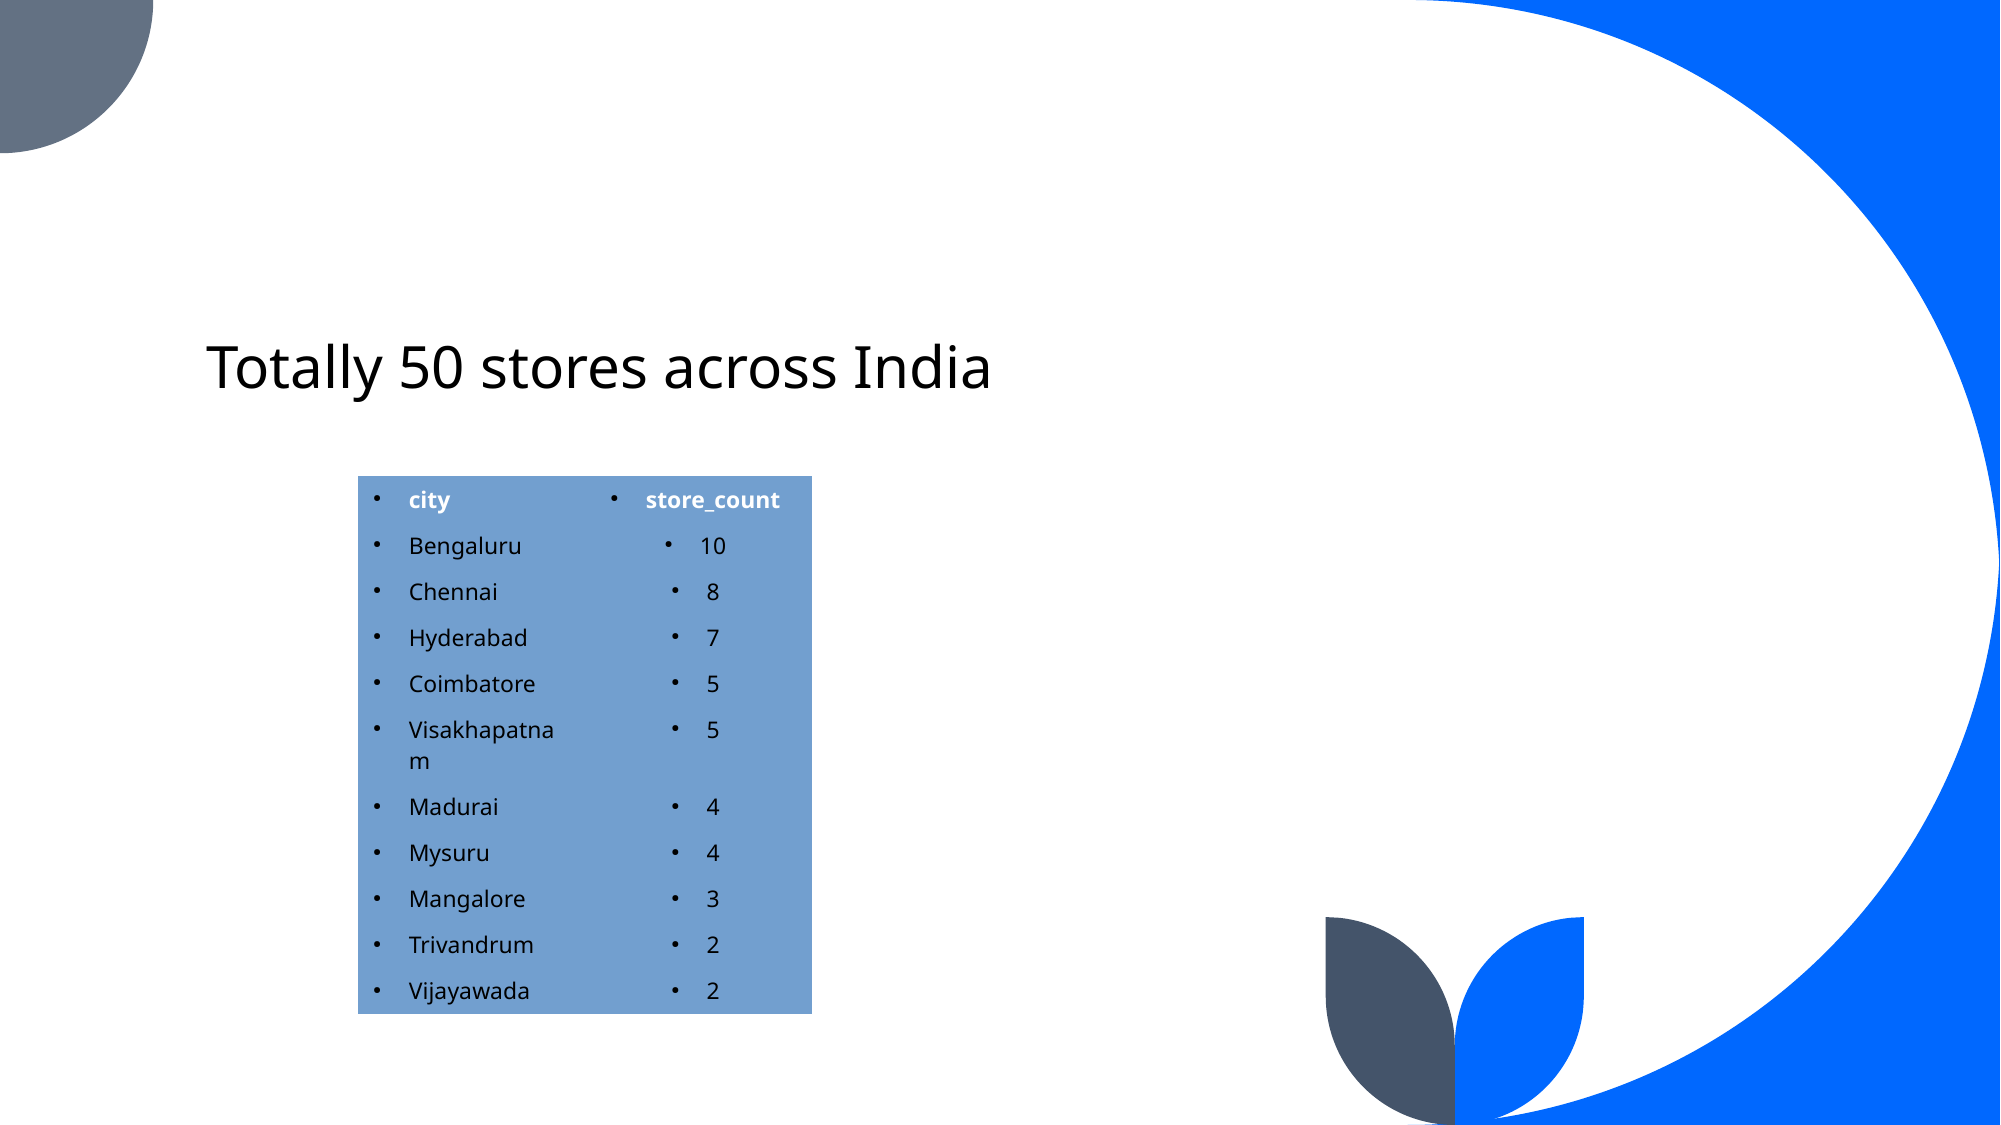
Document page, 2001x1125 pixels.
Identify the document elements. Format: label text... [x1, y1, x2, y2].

table_cell 10 [579, 522, 812, 568]
table_cell Bengaluru [358, 522, 579, 568]
table_header city [358, 476, 579, 522]
table_cell Vijayawada [358, 968, 579, 1014]
table_cell 5 [579, 707, 812, 784]
table_cell Chennai [358, 568, 579, 614]
table_header store_count [579, 476, 812, 522]
table_cell Mysuru [358, 830, 579, 876]
table_cell 7 [579, 614, 812, 661]
table_cell 5 [579, 661, 812, 707]
table_cell Visakhapatnam [358, 707, 579, 784]
table_cell Hyderabad [358, 614, 579, 661]
table_cell Mangalore [358, 876, 579, 922]
table_cell 8 [579, 568, 812, 614]
table_cell Coimbatore [358, 661, 579, 707]
list Totally 50 stores across India [191, 330, 1796, 884]
table_cell 2 [579, 922, 812, 968]
table_cell Trivandrum [358, 922, 579, 968]
table_cell 3 [579, 876, 812, 922]
table_cell 4 [579, 830, 812, 876]
table_cell 4 [579, 784, 812, 830]
table_cell 2 [579, 968, 812, 1014]
table_cell Madurai [358, 784, 579, 830]
